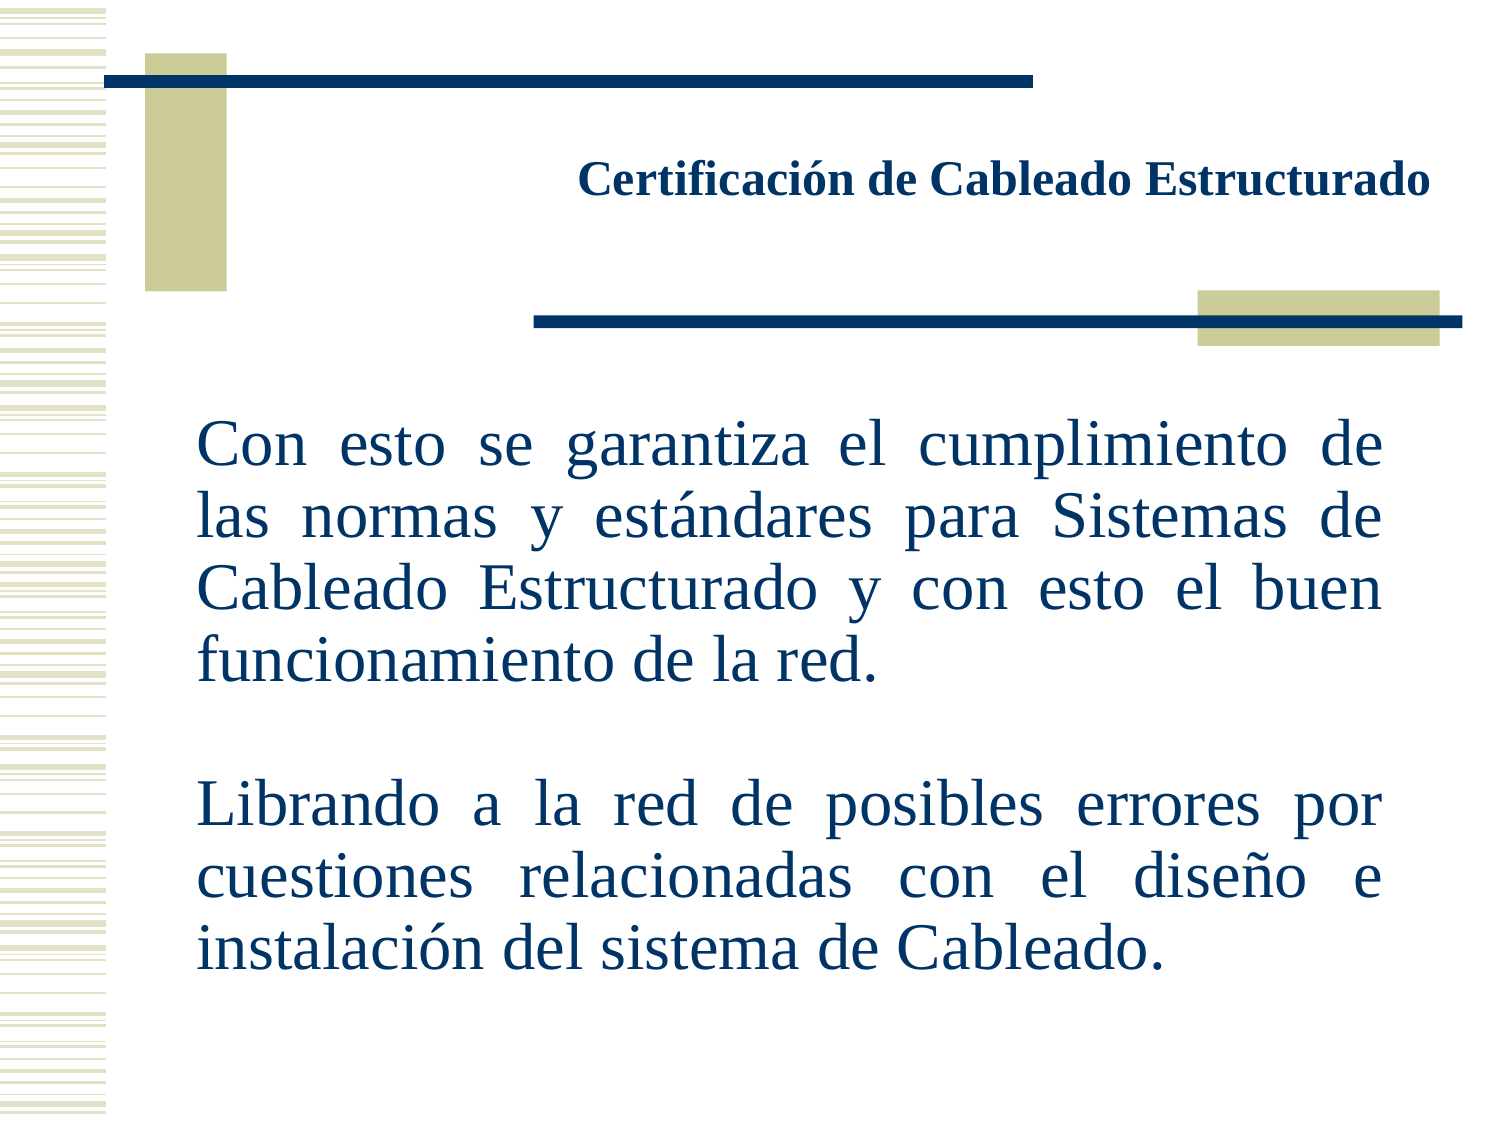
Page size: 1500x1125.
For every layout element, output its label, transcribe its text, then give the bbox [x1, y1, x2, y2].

list Con esto se garantiza el cumplimiento de las normas y estándares para Sistemas de Cableado Estructurado y con esto el buen funcionamiento de la red. Librando a la red de posibles errores por cuestiones relacionadas con el diseño e instalación del sistema de Cableado. [125, 399, 1401, 1076]
text_box Certificación de Cableado Estructurado [562, 137, 1447, 213]
